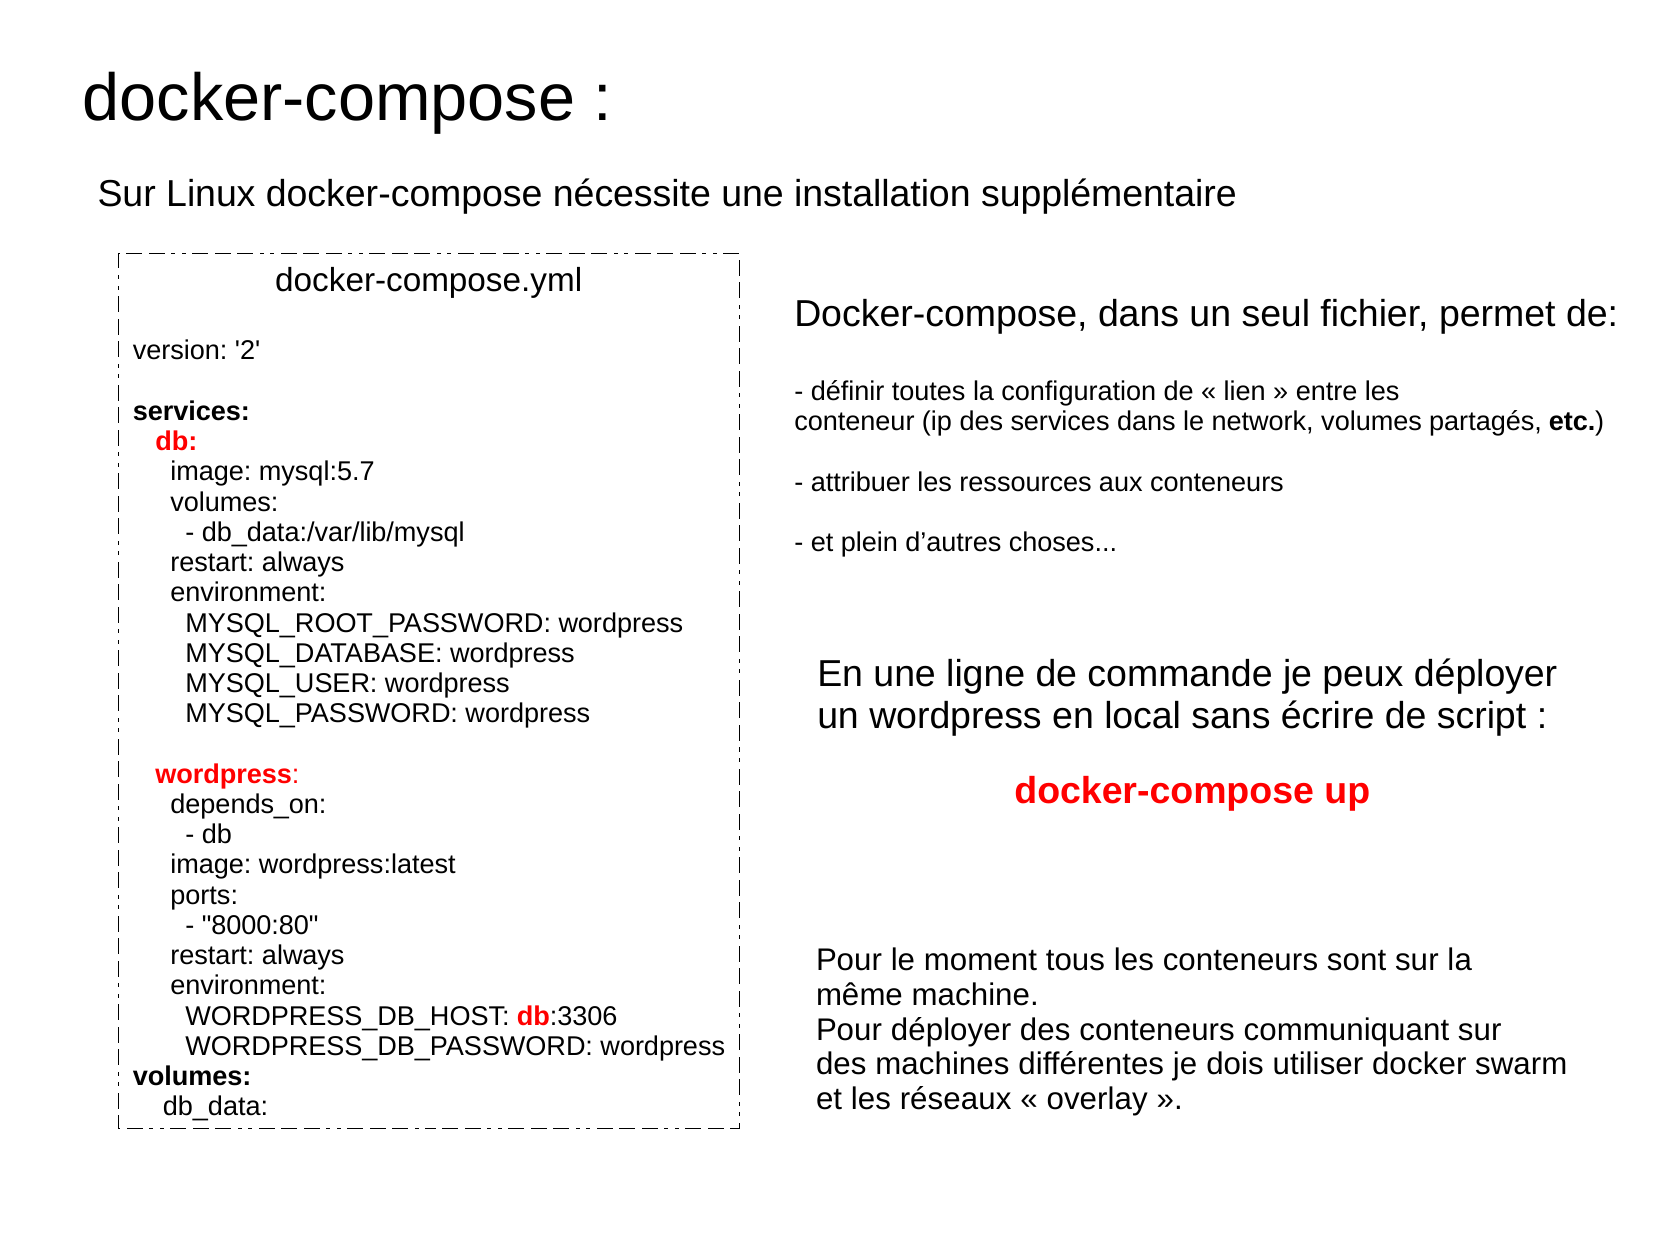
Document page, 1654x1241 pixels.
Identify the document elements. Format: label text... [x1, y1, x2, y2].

text_box docker-compose.yml version: '2' services: db: image: mysql:5.7 volumes: - db_data:/var/lib/mysql restart: always environment: MYSQL_ROOT_PASSWORD: wordpress MYSQL_DATABASE: wordpress MYSQL_USER: wordpress MYSQL_PASSWORD: wordpress wordpress: depends_on: - db image: wordpress:latest ports: - "8000:80" restart: always environment: WORDPRESS_DB_HOST: db:3306 WORDPRESS_DB_PASSWORD: wordpress volumes: db_data: [118, 253, 740, 1129]
text_box Sur Linux docker-compose nécessite une installation supplémentaire [82, 165, 1252, 223]
text_box En une ligne de commande je peux déployer un wordpress en local sans écrire de script : docker-compose up [802, 645, 1583, 819]
text_box Docker-compose, dans un seul fichier, permet de: - définir toutes la configuration de « lien » entre les conteneur (ip des services dans le network, volumes partagés, etc.) - attribuer les ressources aux conteneurs - et plein d’autres choses... [779, 284, 1633, 668]
subtitle docker-compose : [82, 59, 1571, 154]
text_box Pour le moment tous les conteneurs sont sur la même machine. Pour déployer des conteneurs communiquant sur des machines différentes je dois utiliser docker swarm et les réseaux « overlay ». [801, 935, 1584, 1124]
